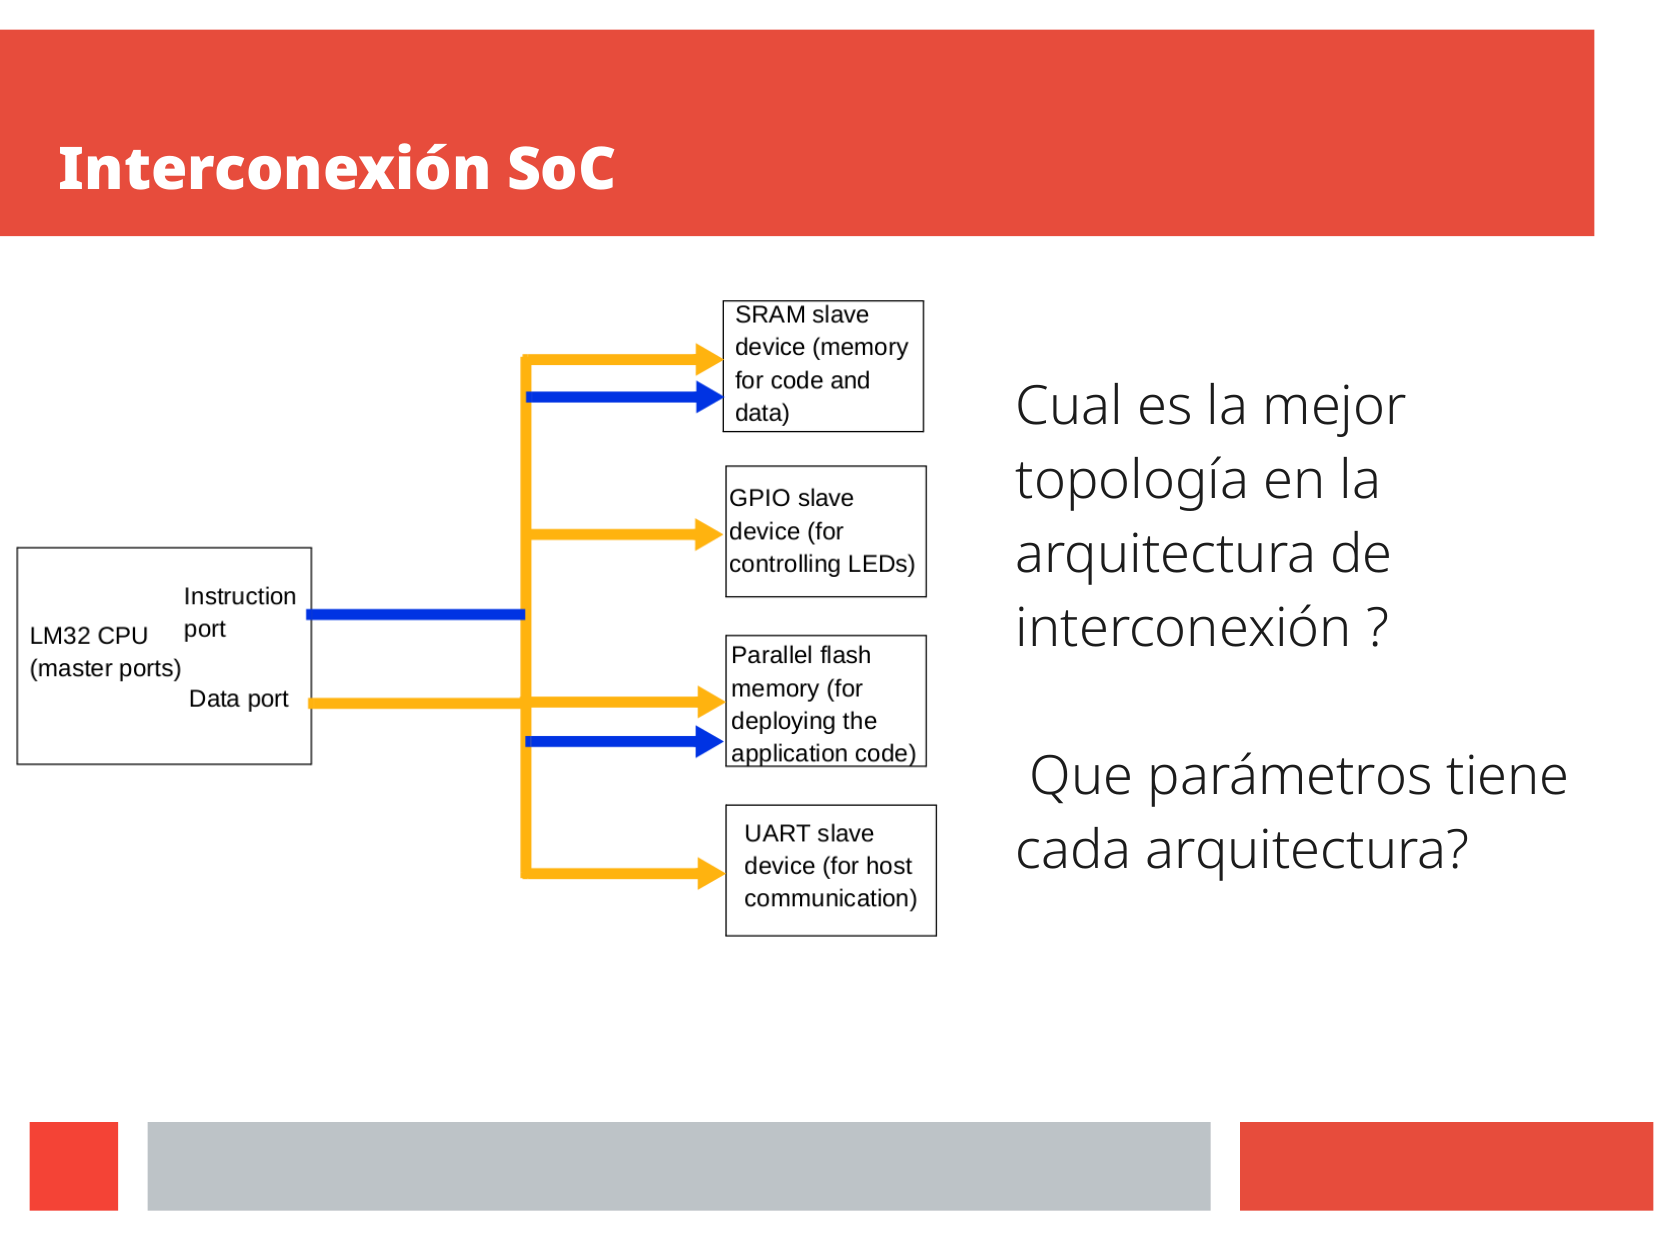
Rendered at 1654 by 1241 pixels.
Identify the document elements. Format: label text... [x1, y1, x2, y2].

title Interconexión SoC [59, 59, 1595, 207]
picture [0, 283, 945, 957]
subtitle Cual es la mejor topología en la arquitectura de interconexión ? Que parámetros tiene cada arquitectura? [1015, 366, 1583, 1123]
